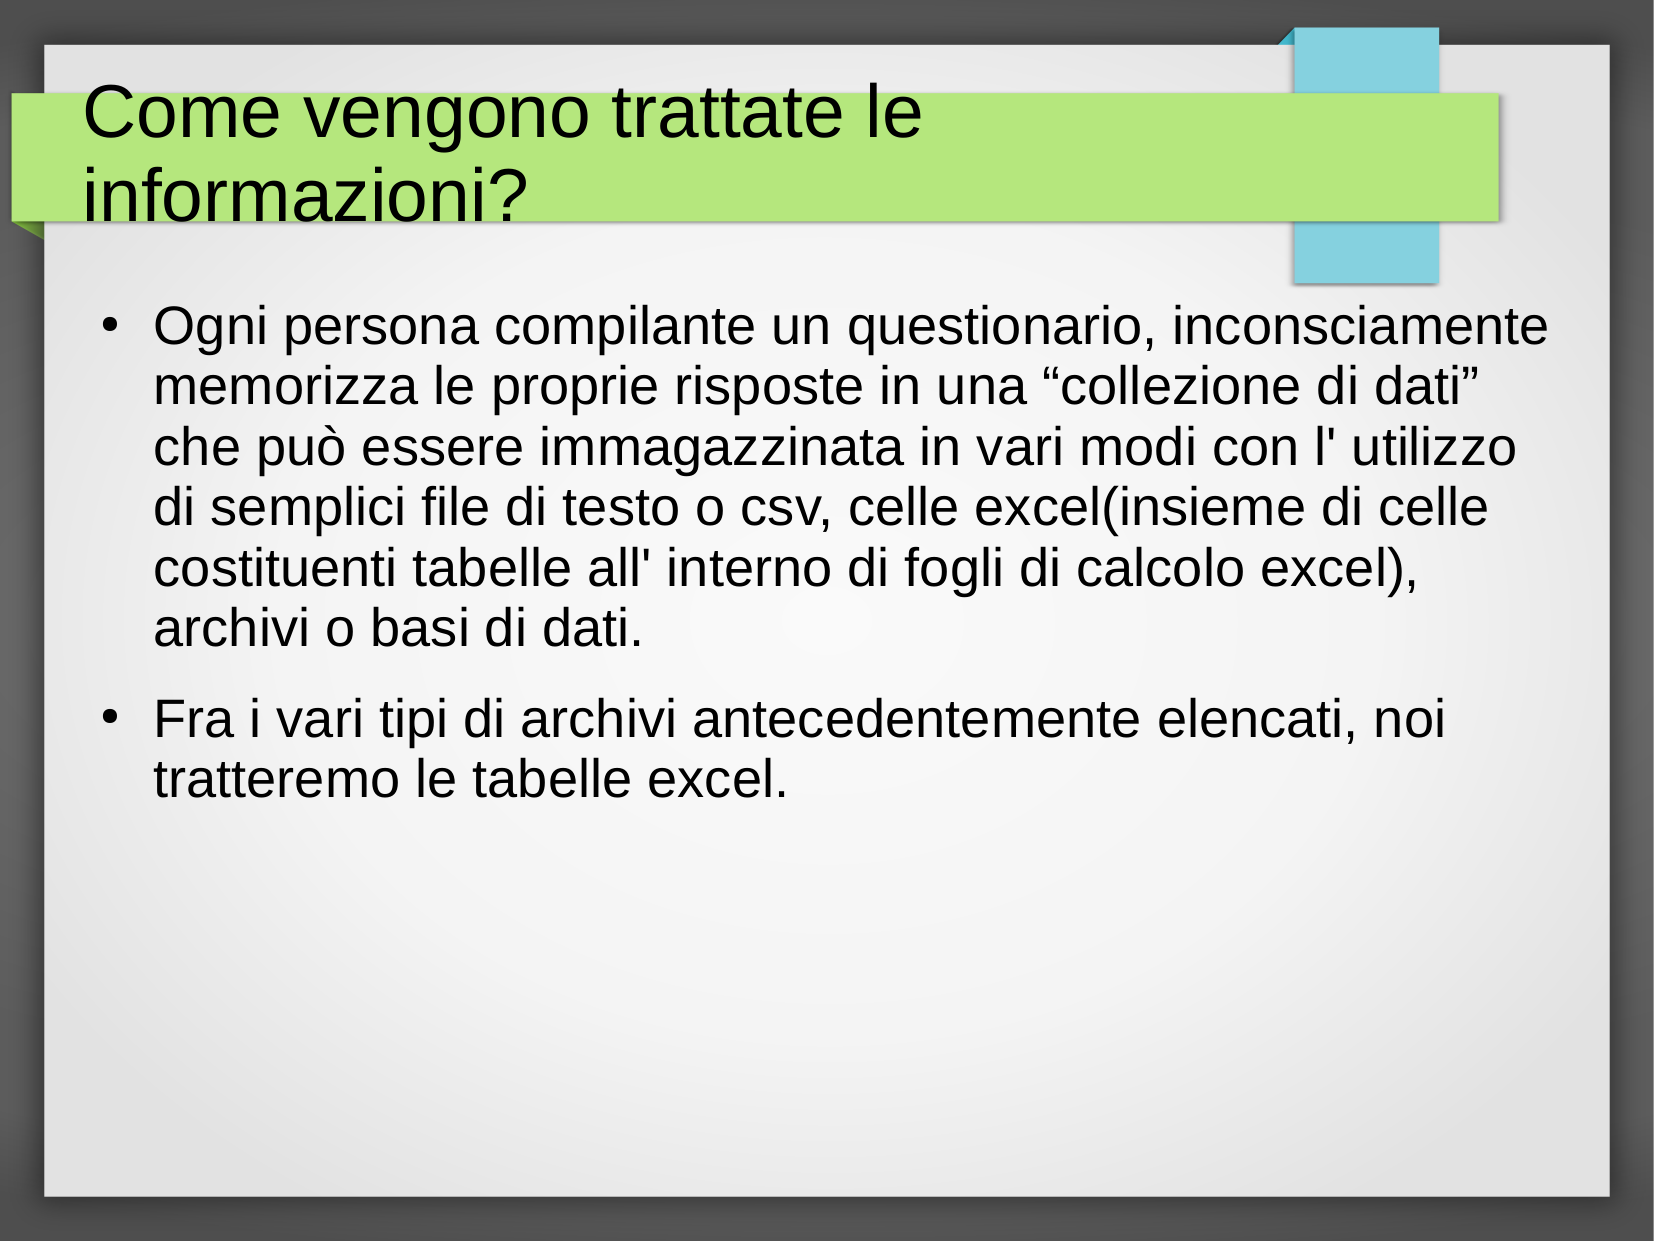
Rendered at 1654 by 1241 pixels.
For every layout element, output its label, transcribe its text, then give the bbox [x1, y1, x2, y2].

title Come vengono trattate le informazioni? [82, 69, 1264, 238]
list Ogni persona compilante un questionario, inconsciamente memorizza le proprie risposte in una “collezione di dati” che può essere immagazzinata in vari modi con l' utilizzo di semplici file di testo o csv, celle excel(insieme di celle costituenti tabelle all' interno di fogli di calcolo excel), archivi o basi di dati. Fra i vari tipi di archivi antecedentemente elencati, noi tratteremo le tabelle excel. [82, 295, 1571, 1015]
picture [0, 0, 1654, 1241]
